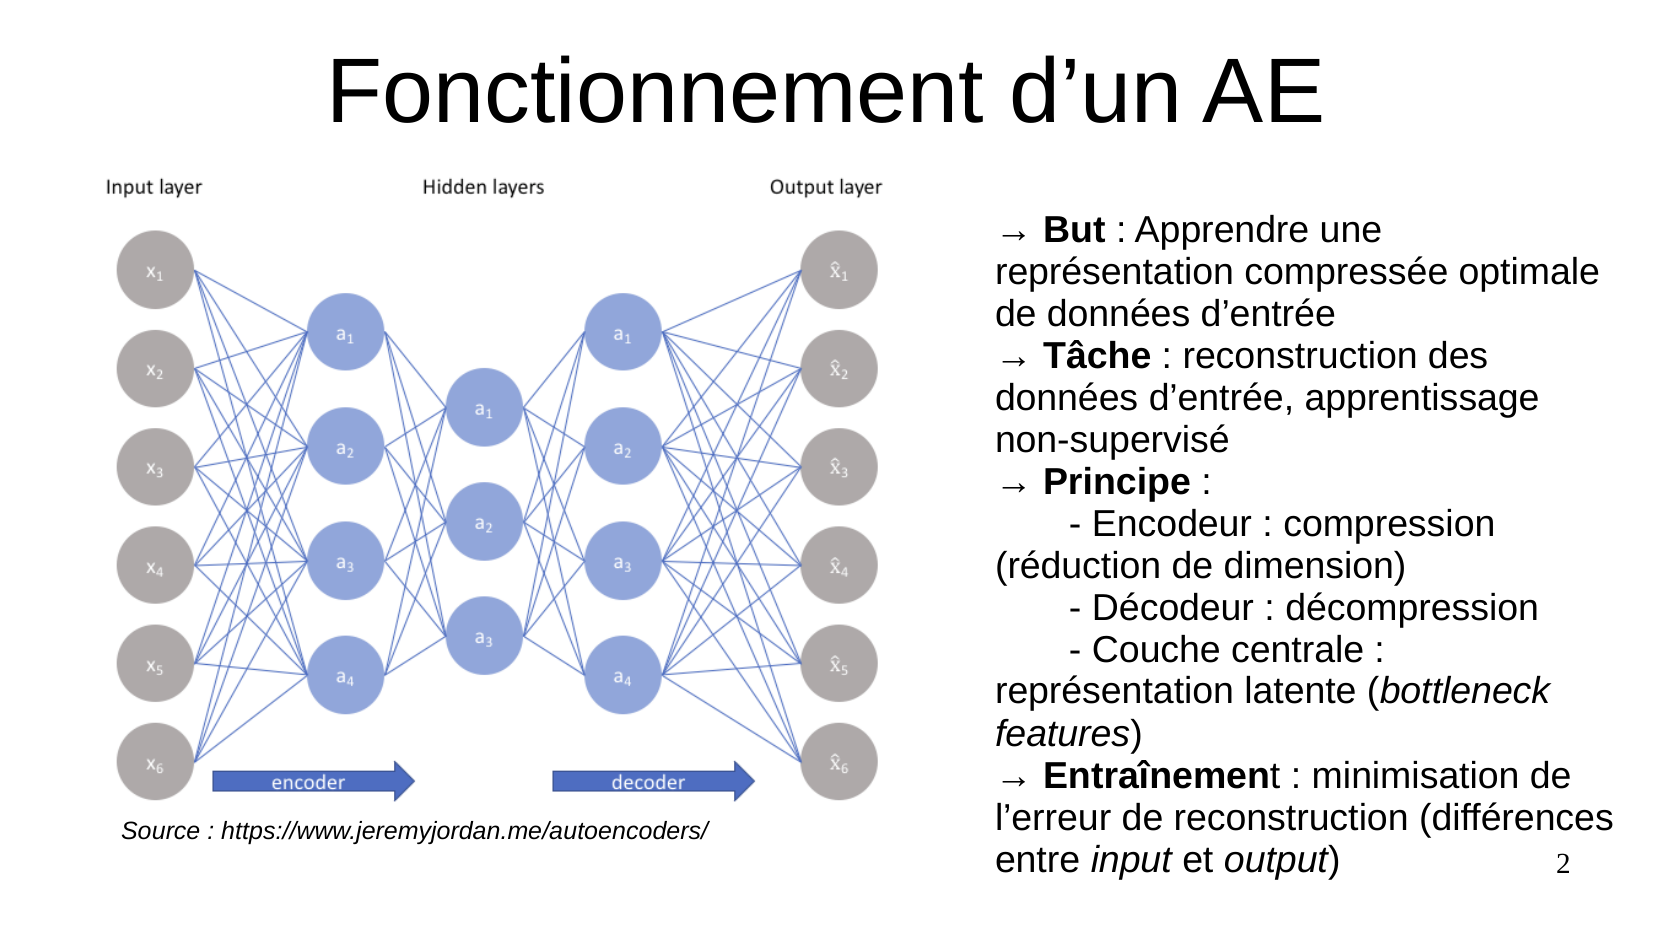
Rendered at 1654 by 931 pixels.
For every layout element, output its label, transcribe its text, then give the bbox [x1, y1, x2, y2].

title Fonctionnement d’un AE [82, 13, 1571, 169]
picture [26, 168, 981, 815]
text_box Source : https://www.jeremyjordan.me/autoencoders/ [106, 809, 815, 852]
text_box → But : Apprendre une représentation compressée optimale de données d’entrée → Tâche : reconstruction des données d’entrée, apprentissage non-supervisé → Principe : - Encodeur : compression (réduction de dimension) - Décodeur : décompression - Couche centrale : représentation latente (bottleneck features) → Entraînement : minimisation de l’erreur de reconstruction (différences entre input et output) [980, 200, 1630, 888]
